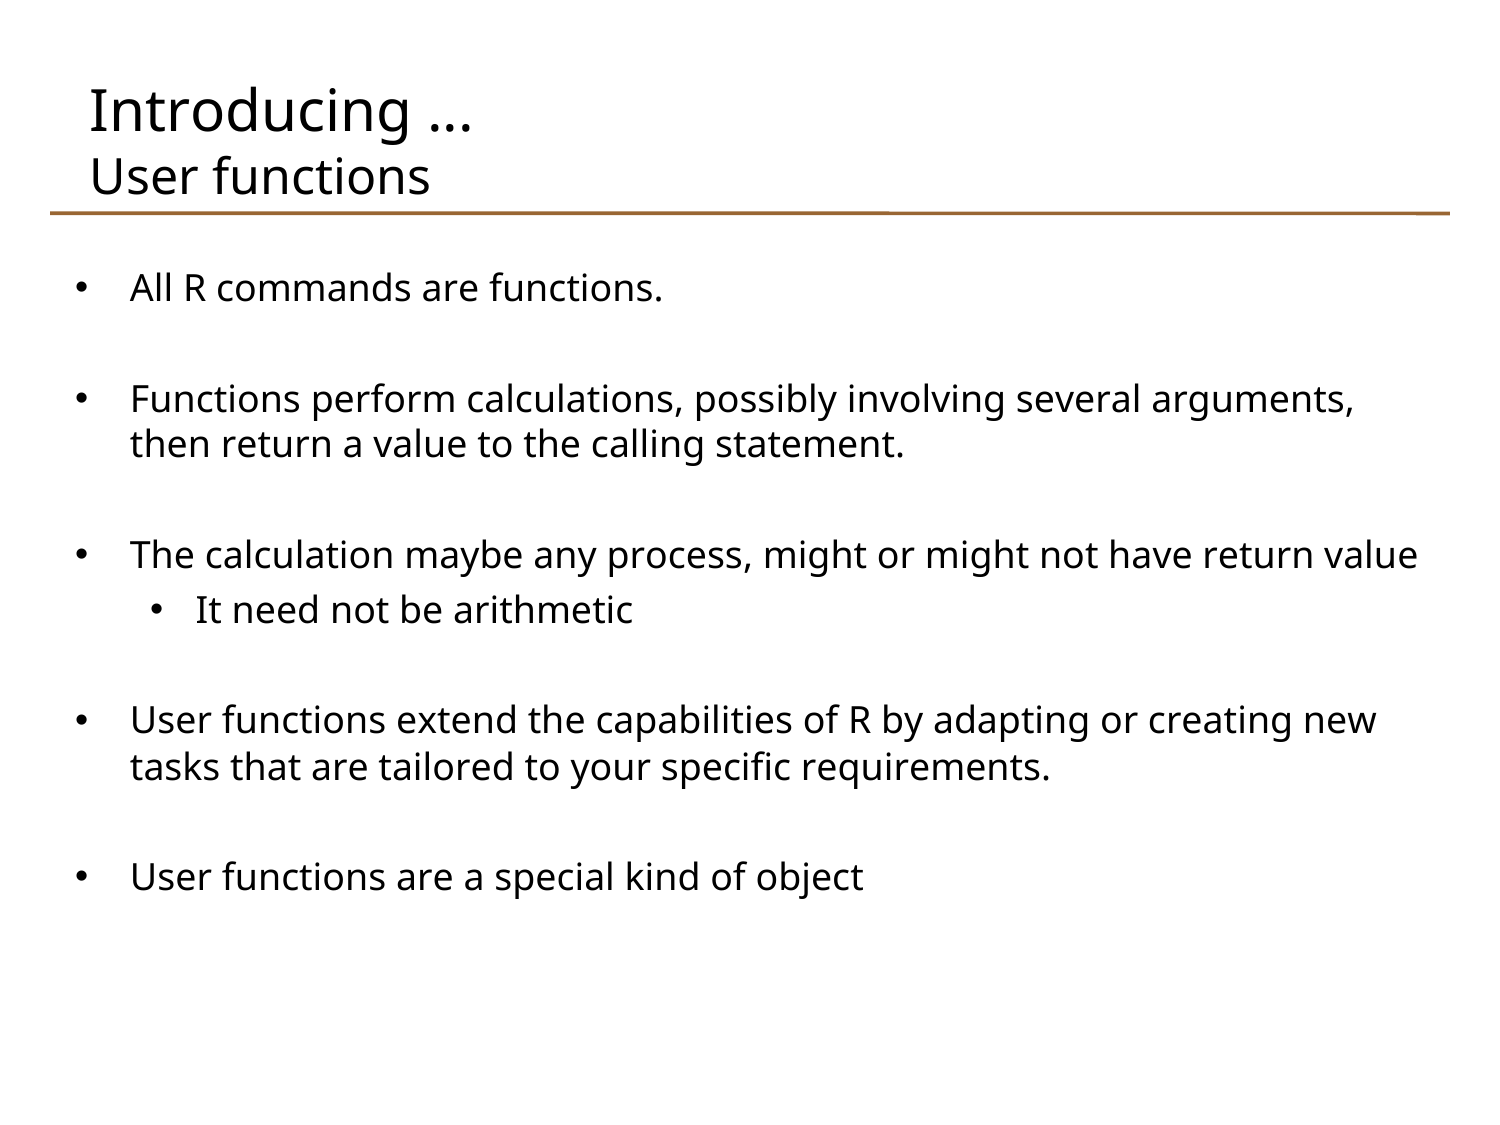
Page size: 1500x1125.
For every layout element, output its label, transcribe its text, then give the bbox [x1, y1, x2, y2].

text_box All R commands are functions. Functions perform calculations, possibly involving several arguments, then return a value to the calling statement. The calculation maybe any process, might or might not have return value It need not be arithmetic User functions extend the capabilities of R by adapting or creating new tasks that are tailored to your specific requirements. User functions are a special kind of object [75, 263, 1425, 1006]
text_box Introducing ... User functions [75, 44, 1425, 233]
